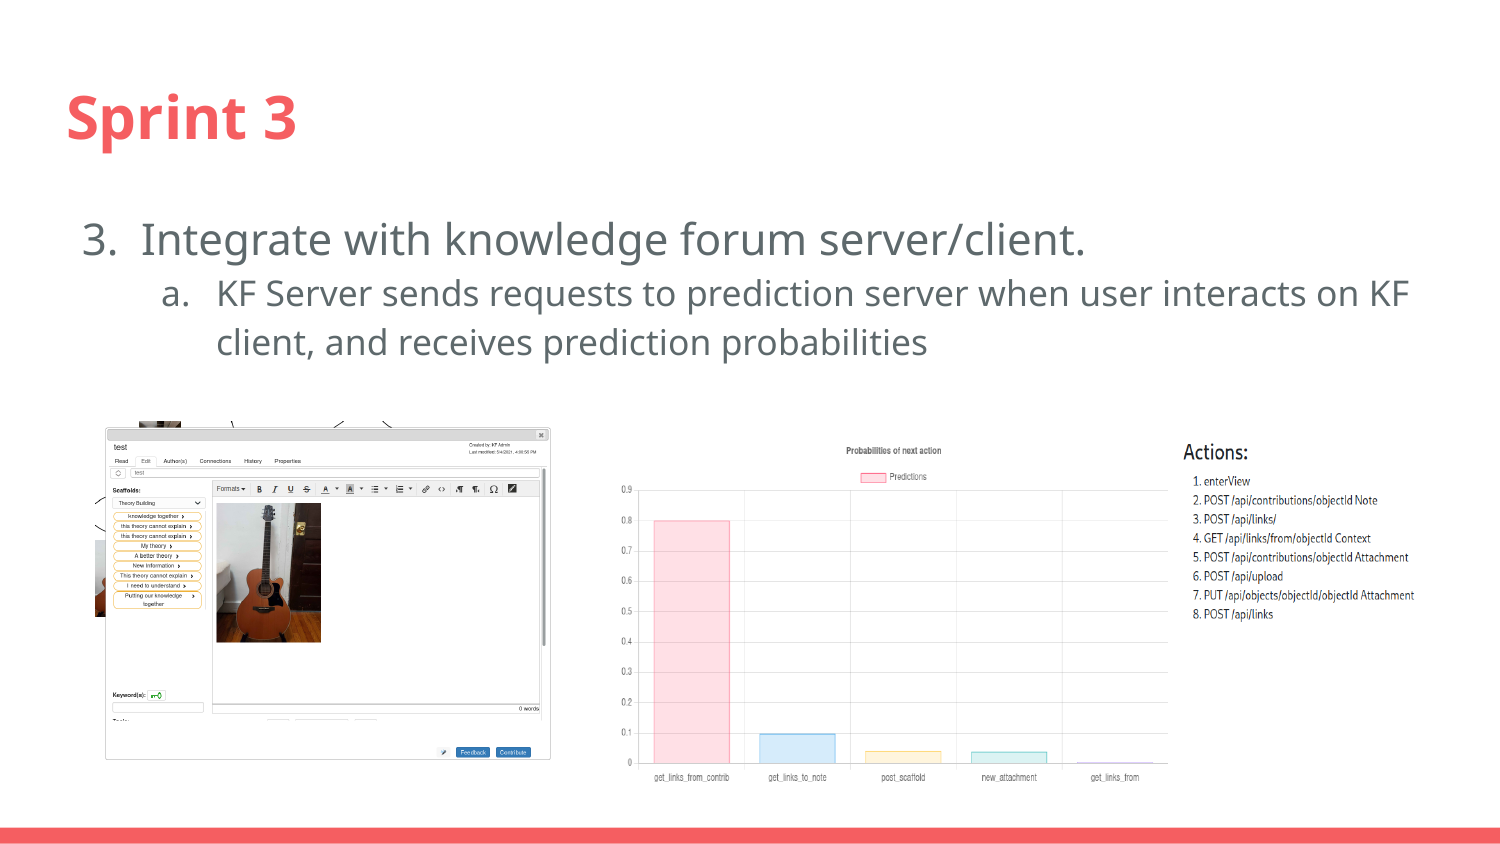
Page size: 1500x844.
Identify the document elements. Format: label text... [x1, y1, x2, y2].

list Integrate with knowledge forum server/client. KF Server sends requests to prediction server when user interacts on KF client, and receives prediction probabilities [51, 189, 1449, 750]
picture [597, 433, 1420, 785]
title Sprint 3 [51, 64, 1449, 167]
picture [95, 421, 561, 773]
